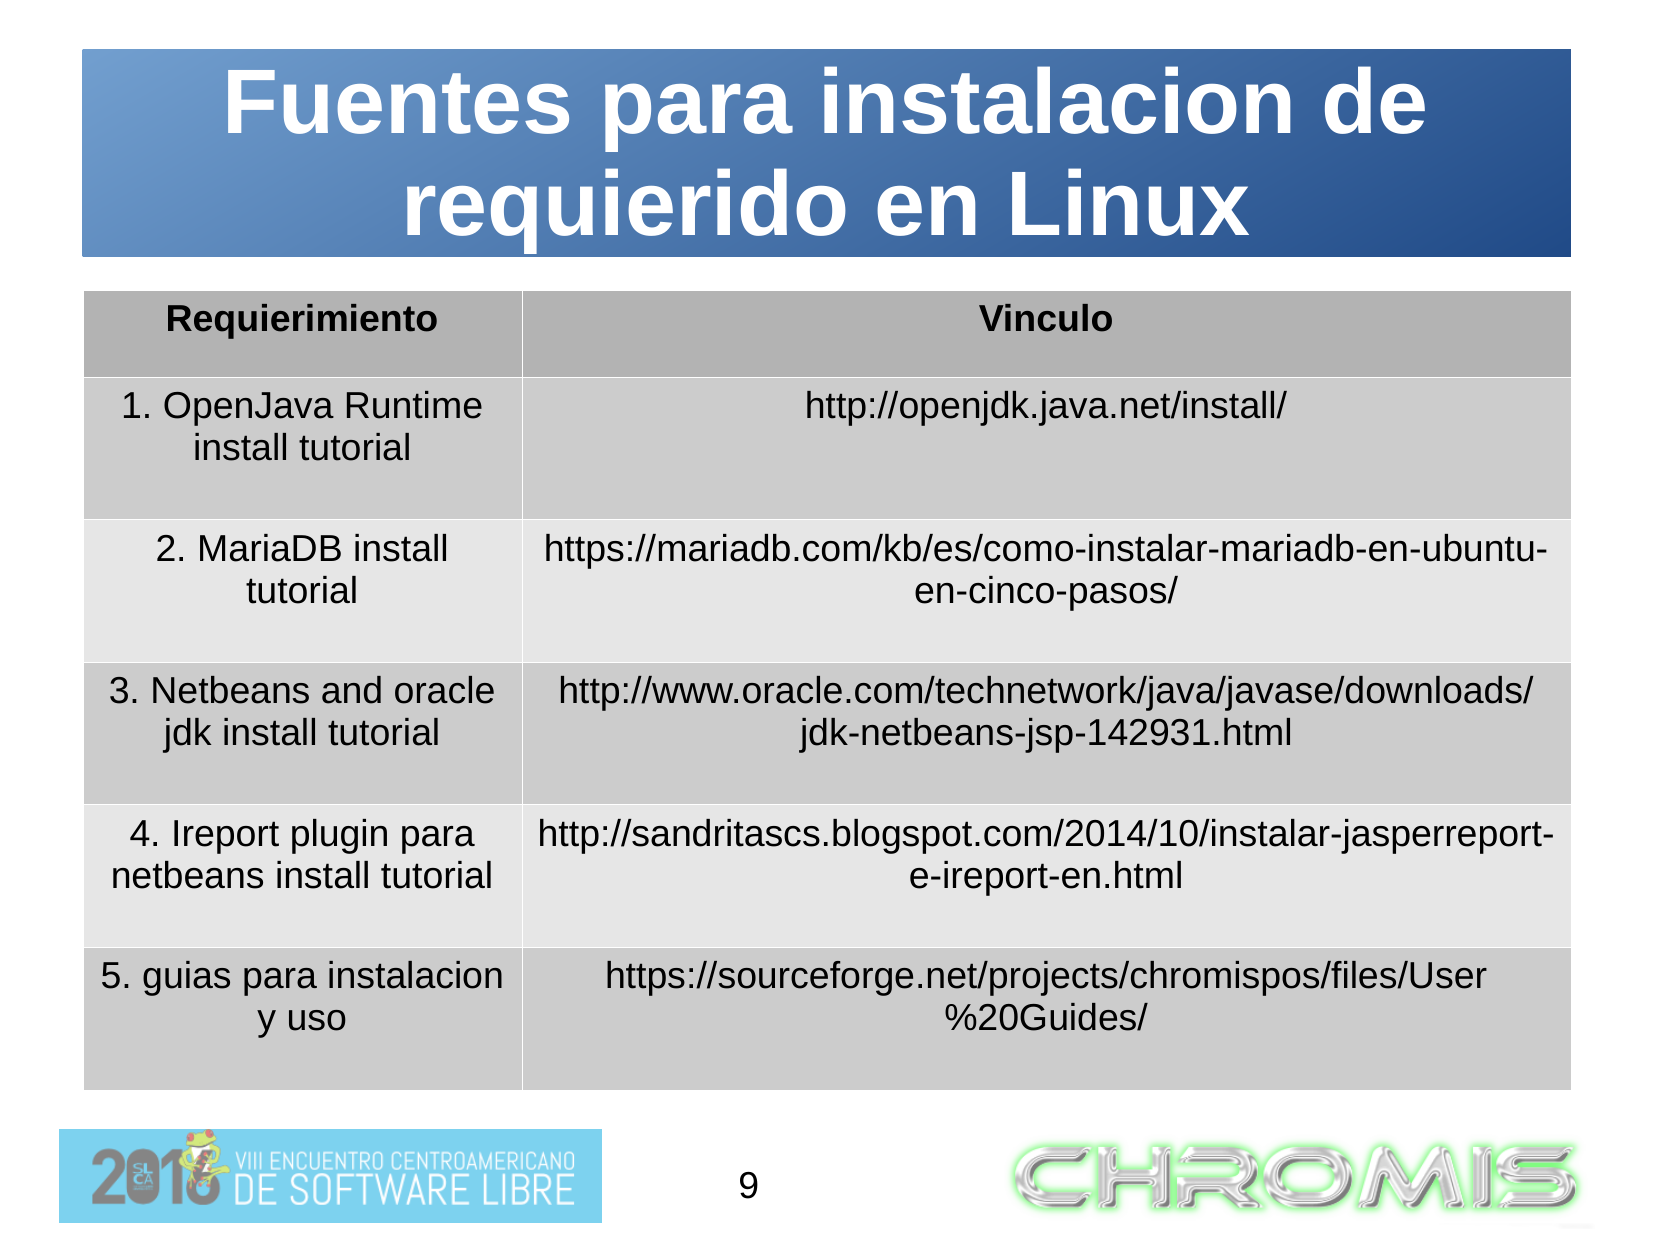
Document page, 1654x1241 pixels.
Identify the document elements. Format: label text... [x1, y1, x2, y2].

table_cell 4. Ireport plugin para netbeans install tutorial [84, 805, 522, 947]
table_cell https://sourceforge.net/projects/chromispos/files/User%20Guides/ [523, 948, 1571, 1090]
table_header Requierimiento [84, 291, 522, 377]
table_cell http://openjdk.java.net/install/ [523, 378, 1571, 519]
table_cell 5. guias para instalacion y uso [84, 948, 522, 1090]
table_cell https://mariadb.com/kb/es/como-instalar-mariadb-en-ubuntu-en-cinco-pasos/ [523, 520, 1571, 662]
table_header Vinculo [523, 291, 1571, 377]
table_cell http://www.oracle.com/technetwork/java/javase/downloads/jdk-netbeans-jsp-142931.html [523, 663, 1571, 804]
title Fuentes para instalacion de requierido en Linux [82, 49, 1571, 257]
table_cell 2. MariaDB install tutorial [84, 520, 522, 662]
table_cell 1. OpenJava Runtime install tutorial [84, 378, 522, 519]
table_cell http://sandritascs.blogspot.com/2014/10/instalar-jasperreport-e-ireport-en.html [523, 805, 1571, 947]
table_cell 3. Netbeans and oracle jdk install tutorial [84, 663, 522, 804]
